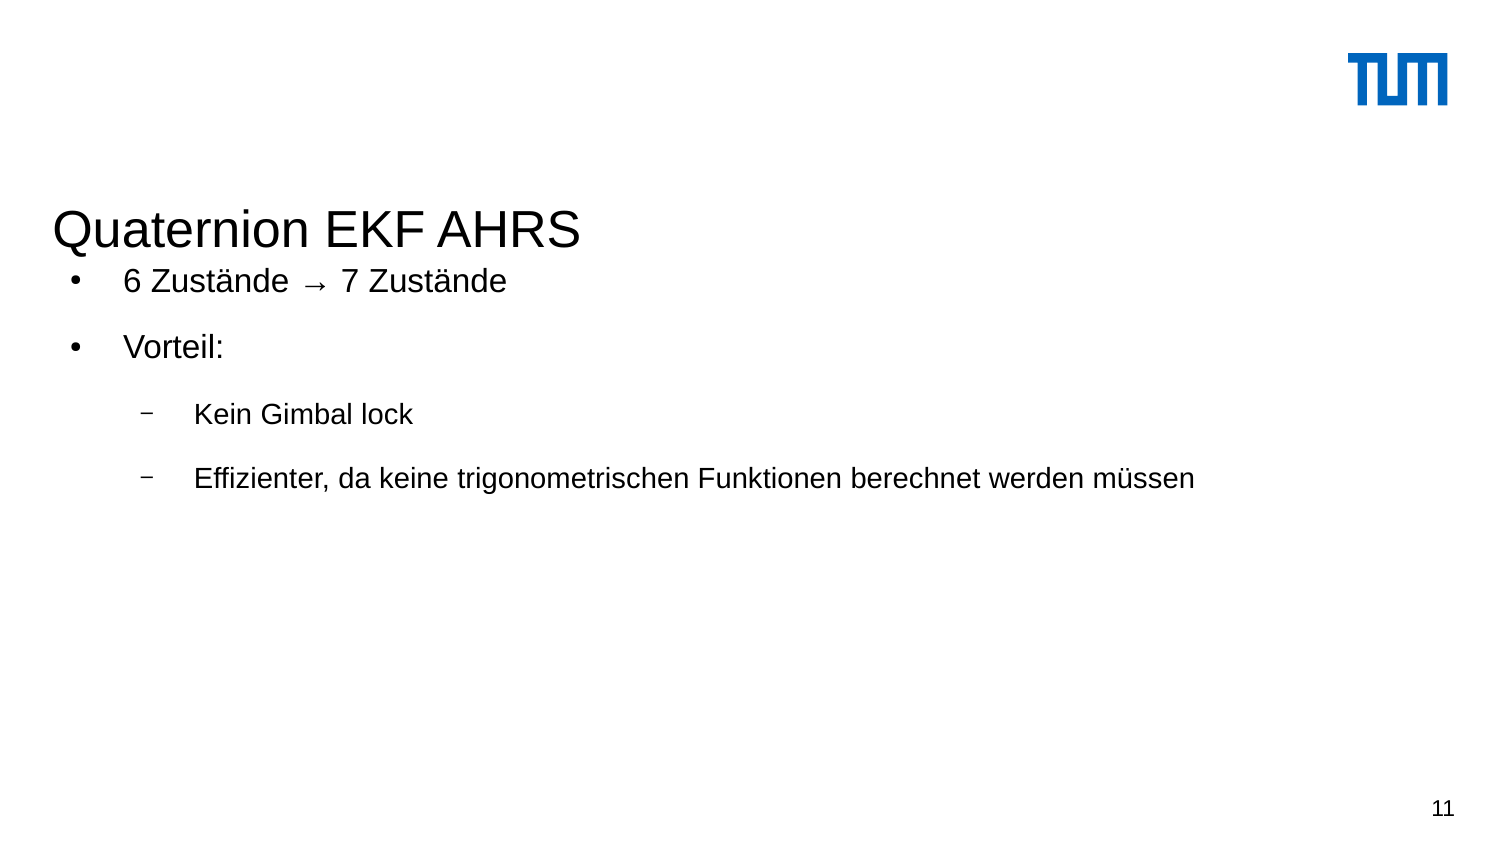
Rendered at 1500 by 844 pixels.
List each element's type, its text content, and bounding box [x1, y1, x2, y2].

list 6 Zustände → 7 Zustände Vorteil: Kein Gimbal lock Effizienter, da keine trigonometrischen Funktionen berechnet werden müssen [52, 262, 1449, 771]
title Quaternion EKF AHRS [52, 159, 1449, 262]
